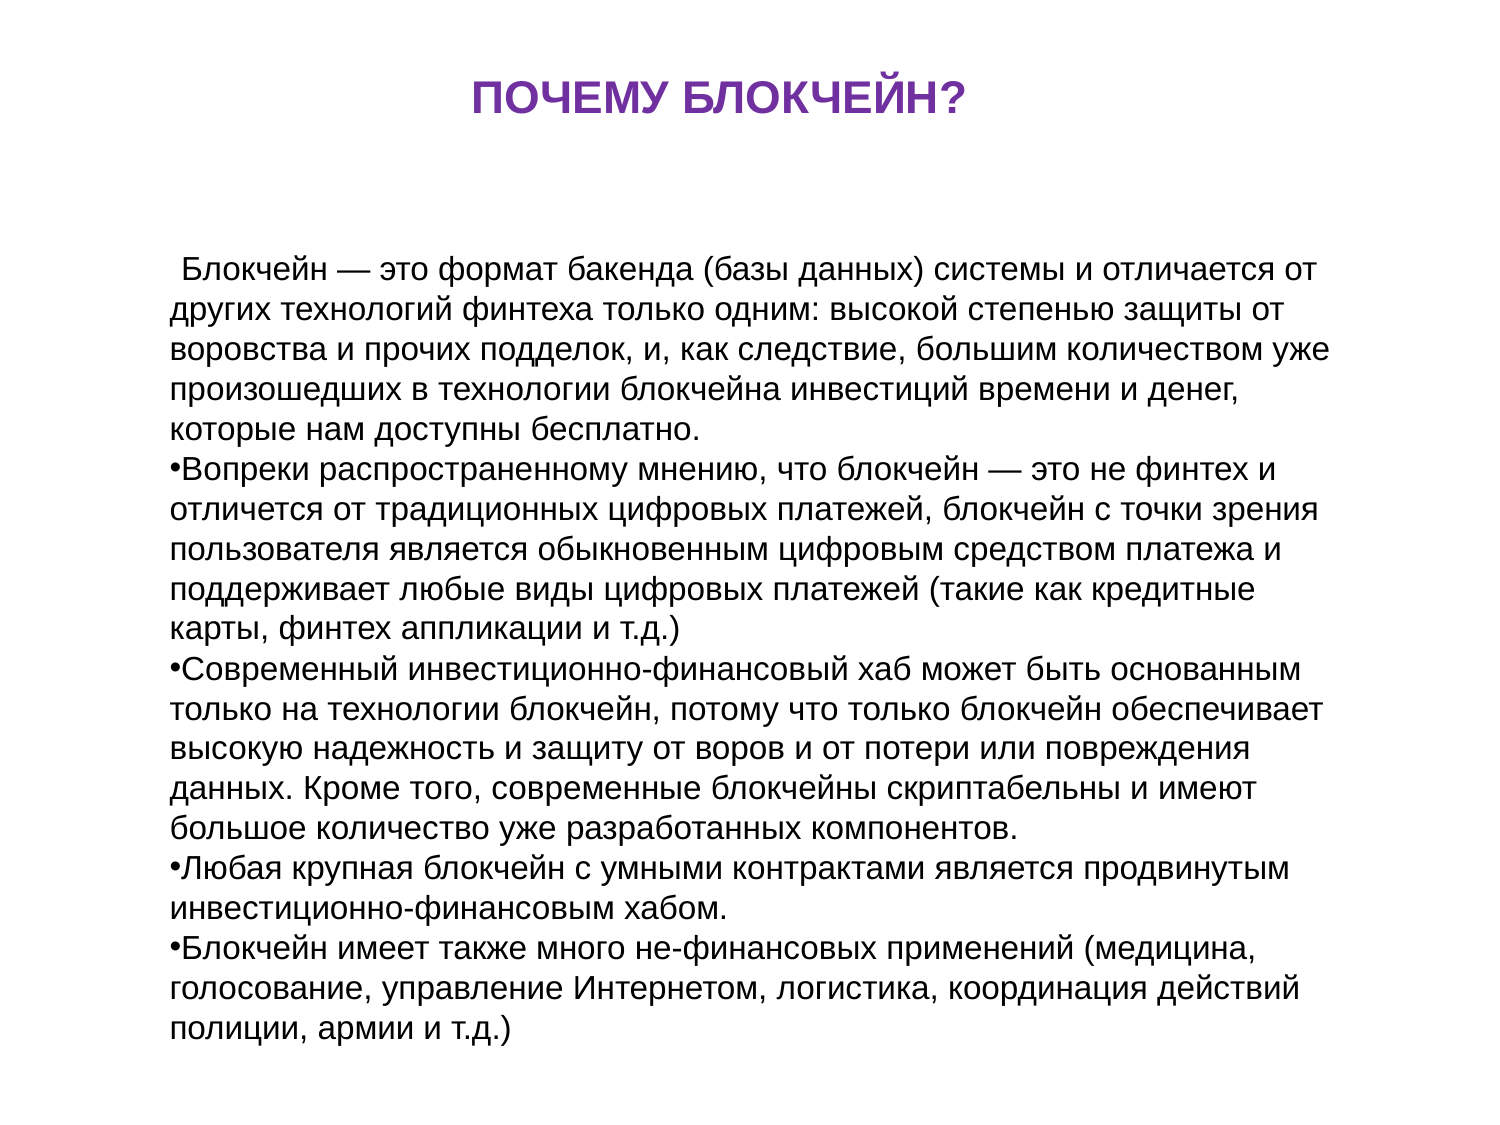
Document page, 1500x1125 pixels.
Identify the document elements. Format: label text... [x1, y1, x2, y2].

text_box Блокчейн — это формат бакенда (базы данных) системы и отличается от других технологий финтеха только одним: высокой степенью защиты от воровства и прочих подделок, и, как следствие, большим количеством уже произошедших в технологии блокчейна инвестиций времени и денег, которые нам доступны бесплатно. Вопреки распространенному мнению, что блокчейн — это не финтех и отличется от традиционных цифровых платежей, блокчейн с точки зрения пользователя является обыкновенным цифровым средством платежа и поддерживает любые виды цифровых платежей (такие как кредитные карты, финтех аппликации и т.д.) Современный инвестиционно-финансовый хаб может быть основанным только на технологии блокчейн, потому что только блокчейн обеспечивает высокую надежность и защиту от воров и от потери или повреждения данных. Кроме того, современные блокчейны скриптабельны и имеют большое количество уже разработанных компонентов. Любая крупная блокчейн с умными контрактами является продвинутым инвестиционно-финансовым хабом. Блокчейн имеет также много не-финансовых применений (медицина, голосование, управление Интернетом, логистика, координация действий полиции, армии и т.д.) [154, 240, 1351, 1054]
text_box ПОЧЕМУ БЛОКЧЕЙН? [117, 59, 1313, 120]
